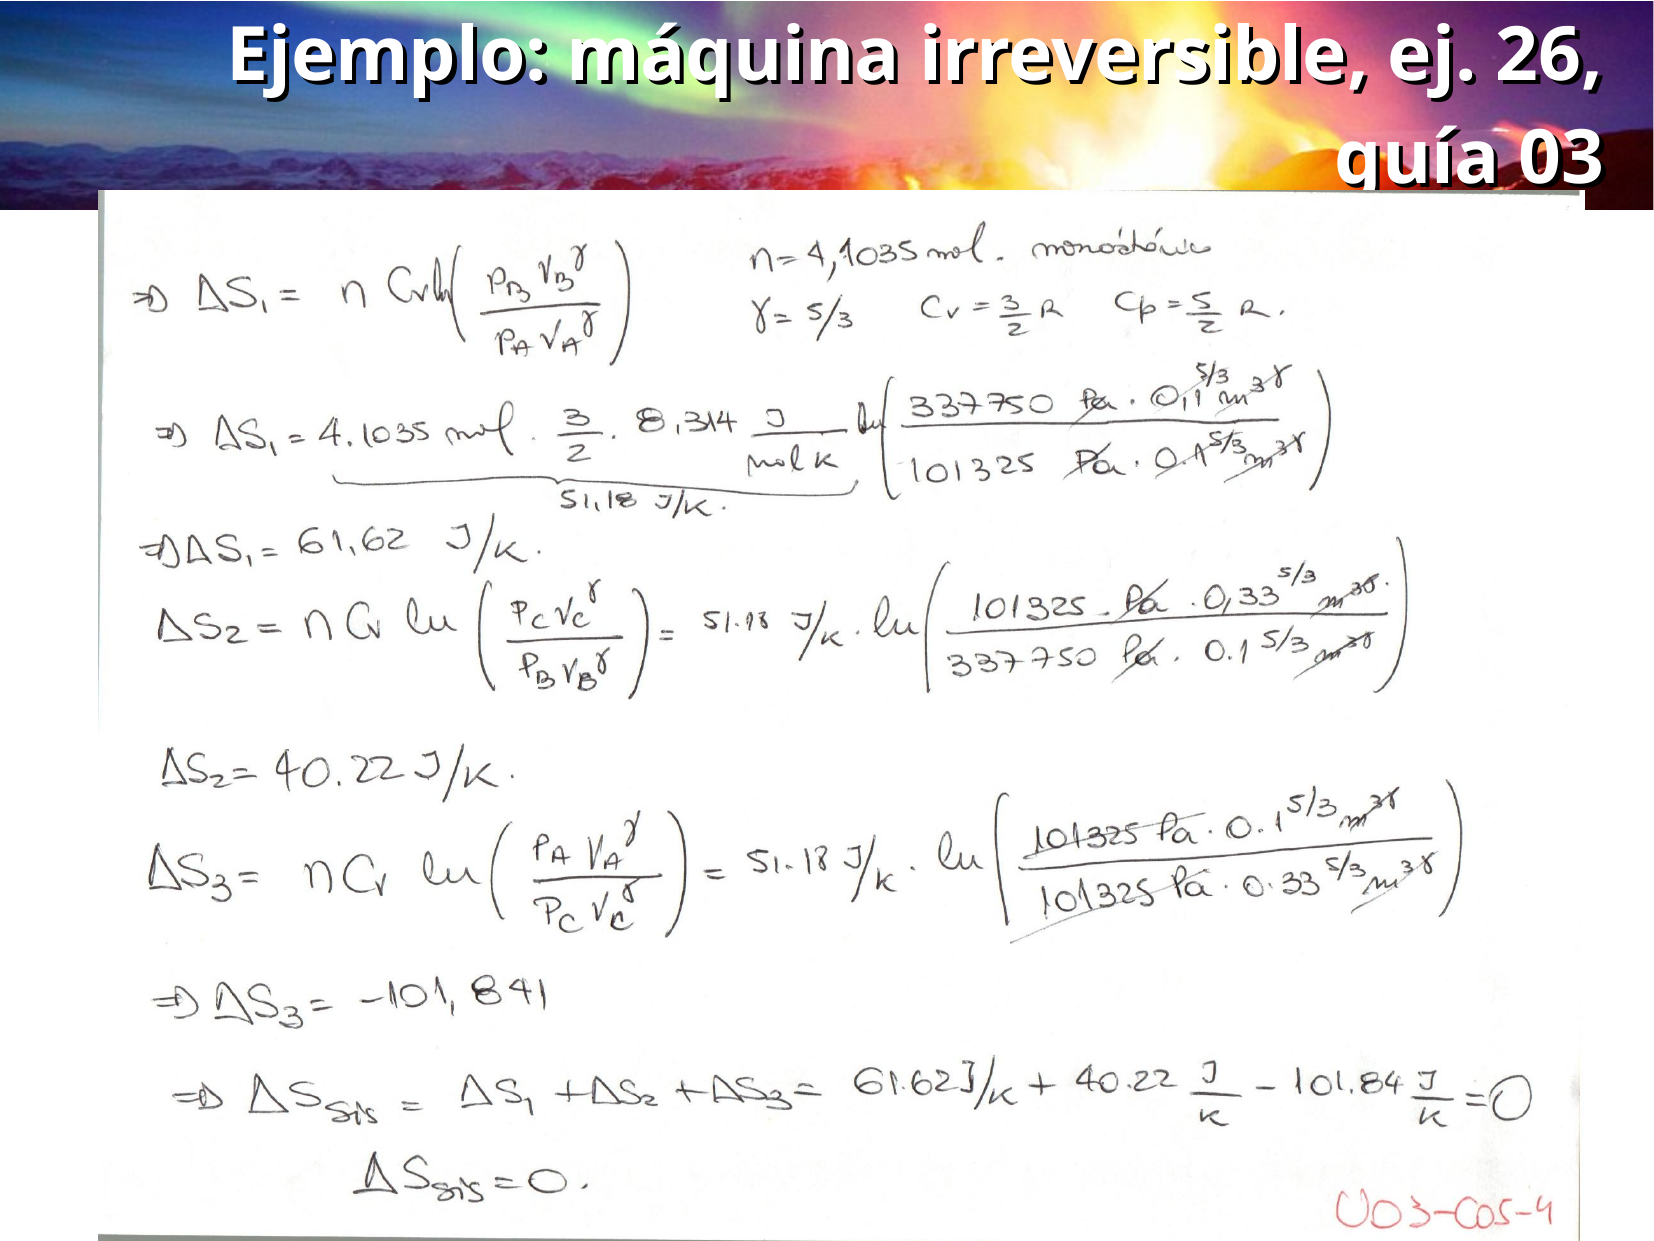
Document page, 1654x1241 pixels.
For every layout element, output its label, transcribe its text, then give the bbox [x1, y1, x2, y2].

picture [0, 1, 1654, 1241]
title Ejemplo: máquina irreversible, ej. 26, guía 03 [45, 15, 1606, 191]
